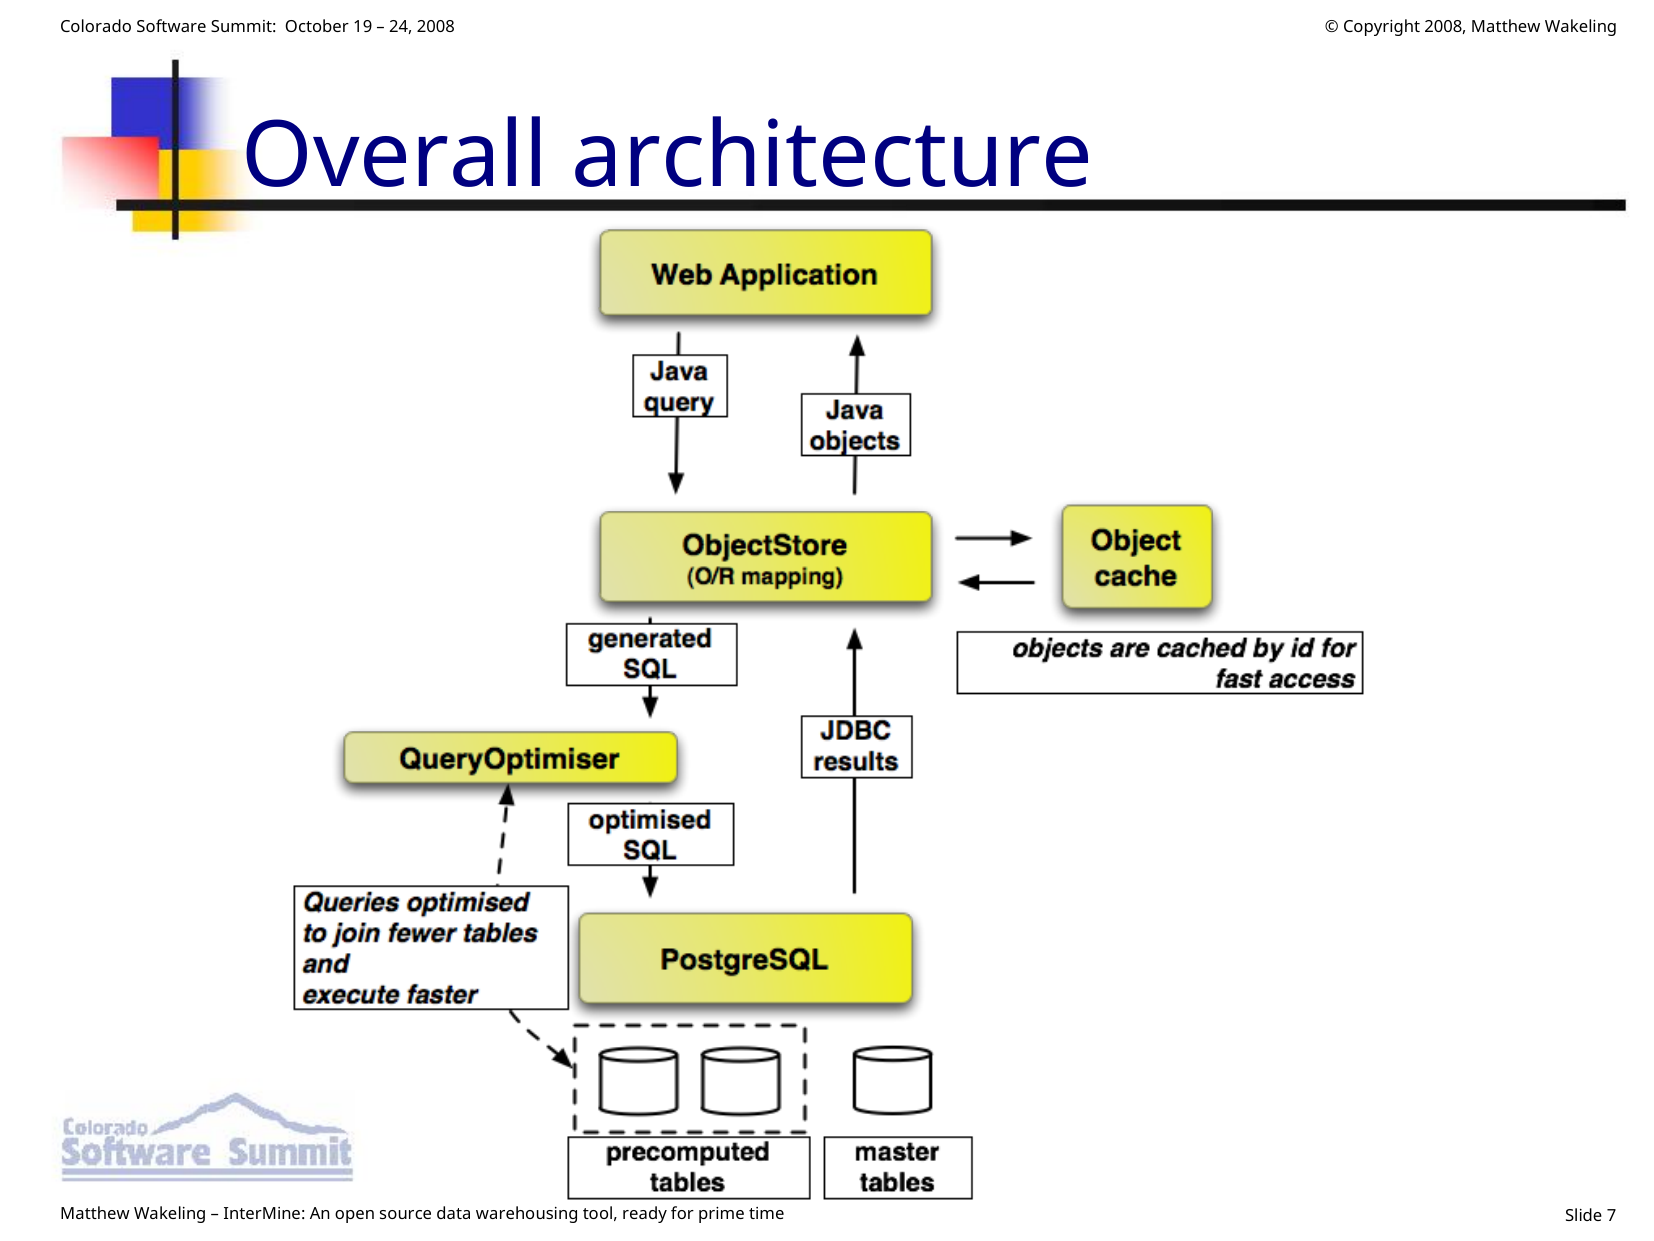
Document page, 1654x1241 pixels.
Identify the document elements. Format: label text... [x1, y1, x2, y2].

picture [0, 0, 1654, 1241]
title Overall architecture [241, 74, 1654, 228]
